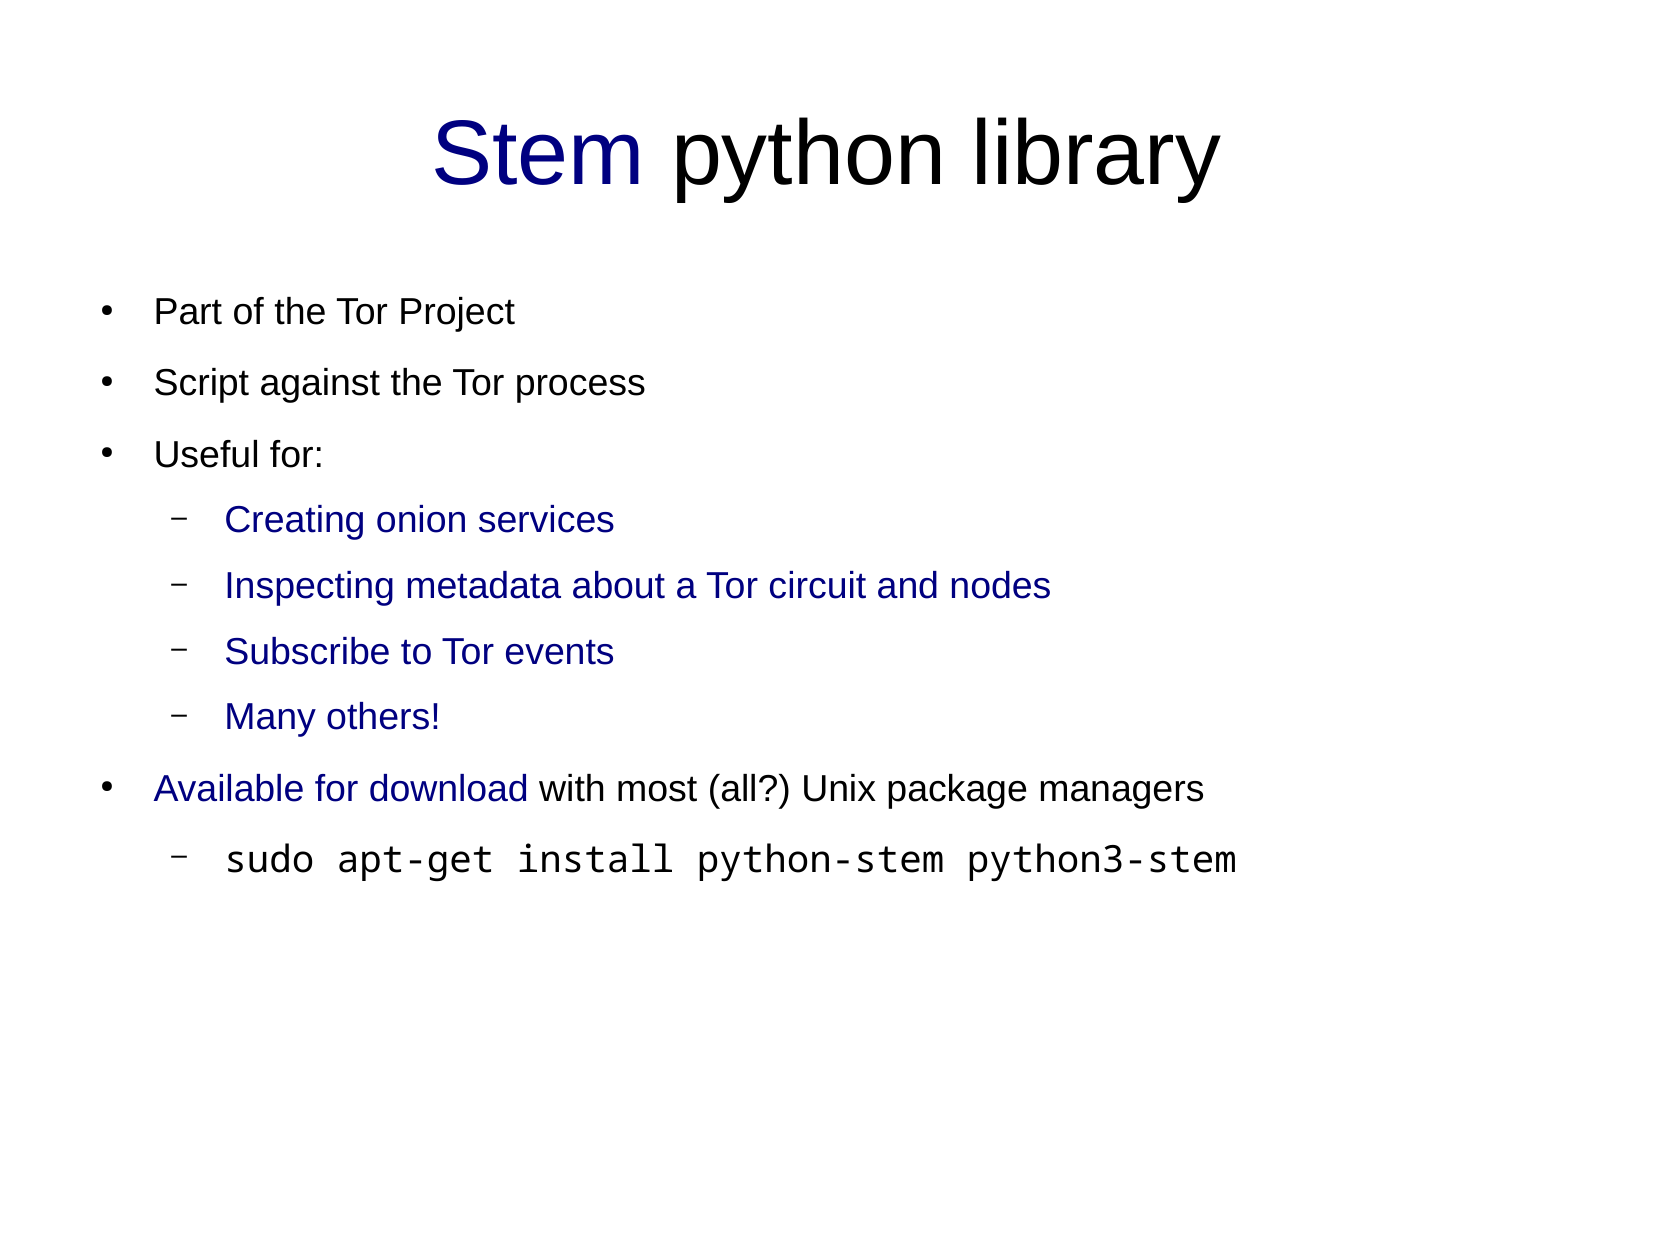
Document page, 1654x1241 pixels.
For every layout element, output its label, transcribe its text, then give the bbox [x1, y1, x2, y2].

list Part of the Tor Project Script against the Tor process Useful for: Creating onion services Inspecting metadata about a Tor circuit and nodes Subscribe to Tor events Many others! Available for download with most (all?) Unix package managers sudo apt-get install python-stem python3-stem [82, 290, 1571, 1010]
title Stem python library [82, 49, 1571, 257]
